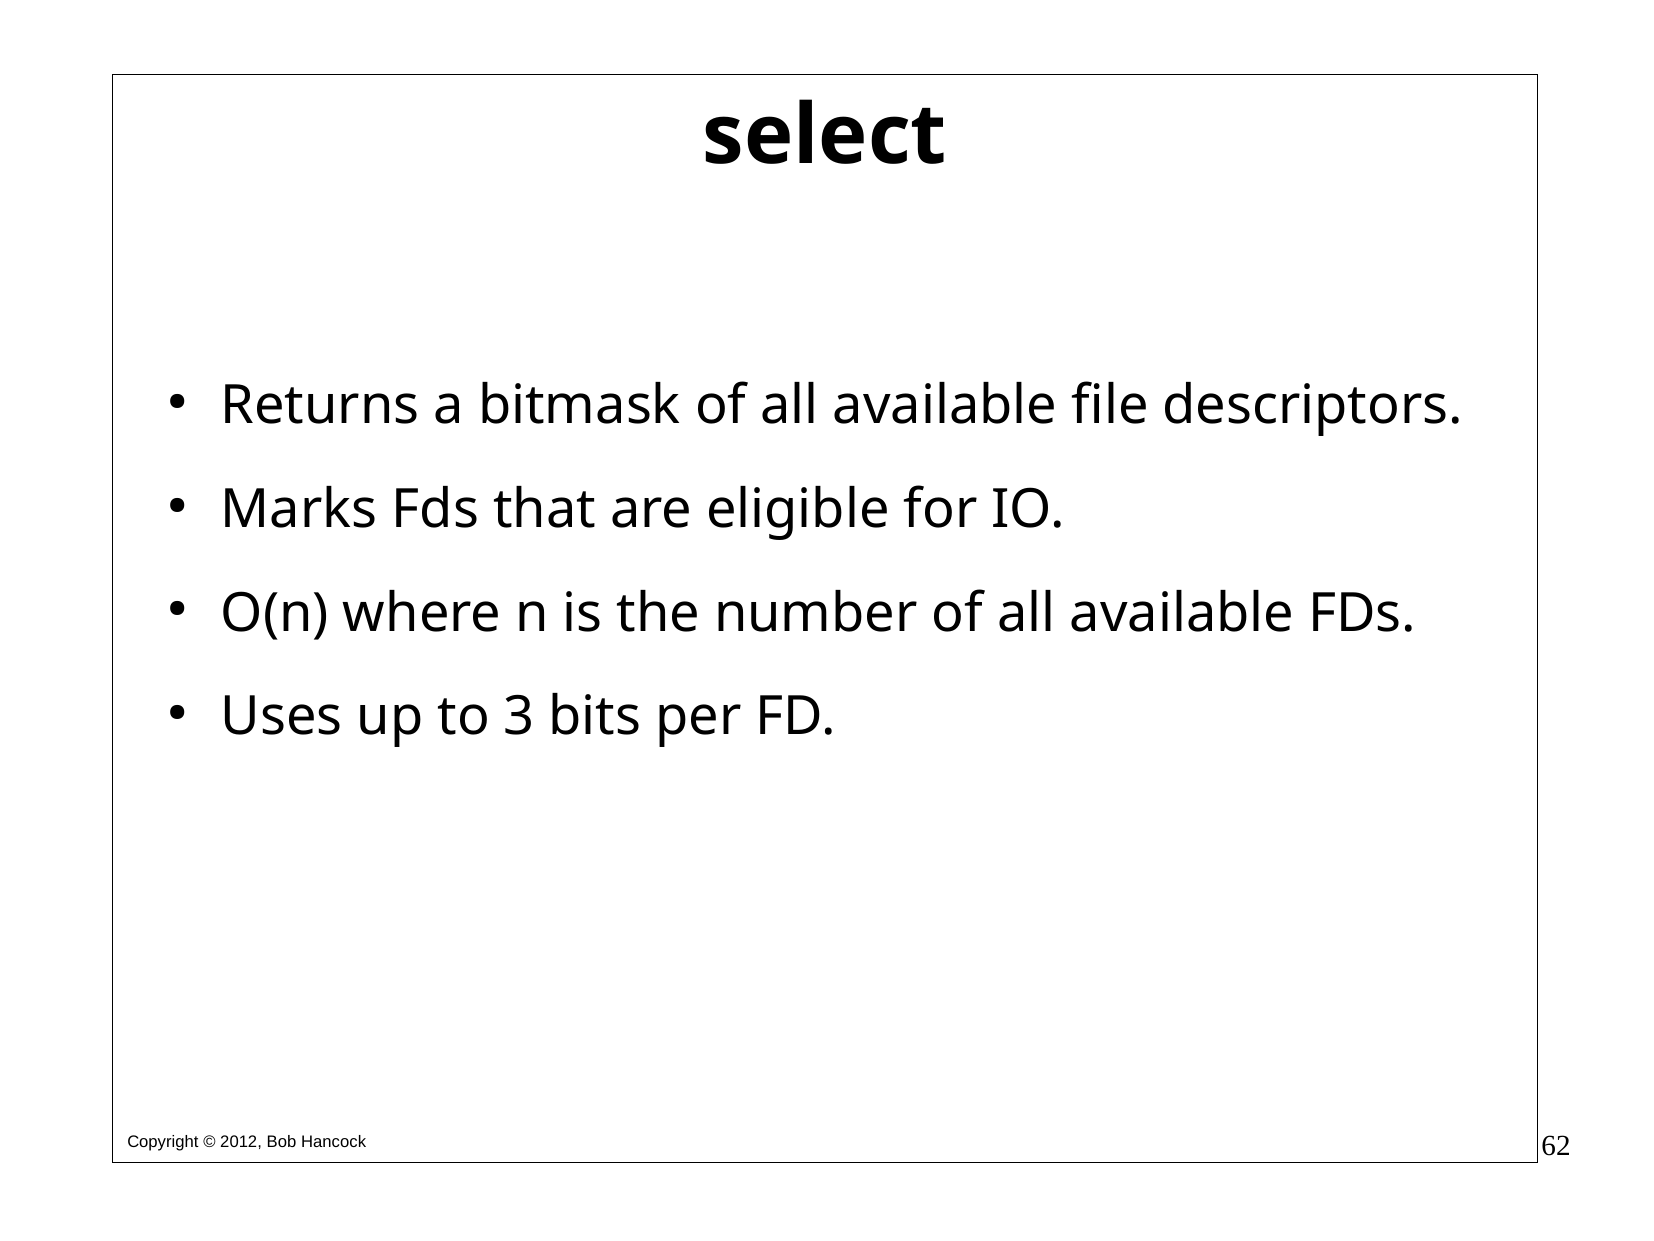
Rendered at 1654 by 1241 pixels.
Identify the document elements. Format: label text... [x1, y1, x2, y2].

text_box Copyright © 2012, Bob Hancock [112, 1125, 382, 1159]
list Returns a bitmask of all available file descriptors. Marks Fds that are eligible for IO. O(n) where n is the number of all available FDs. Uses up to 3 bits per FD. [150, 262, 1501, 1126]
title select [112, 75, 1538, 188]
